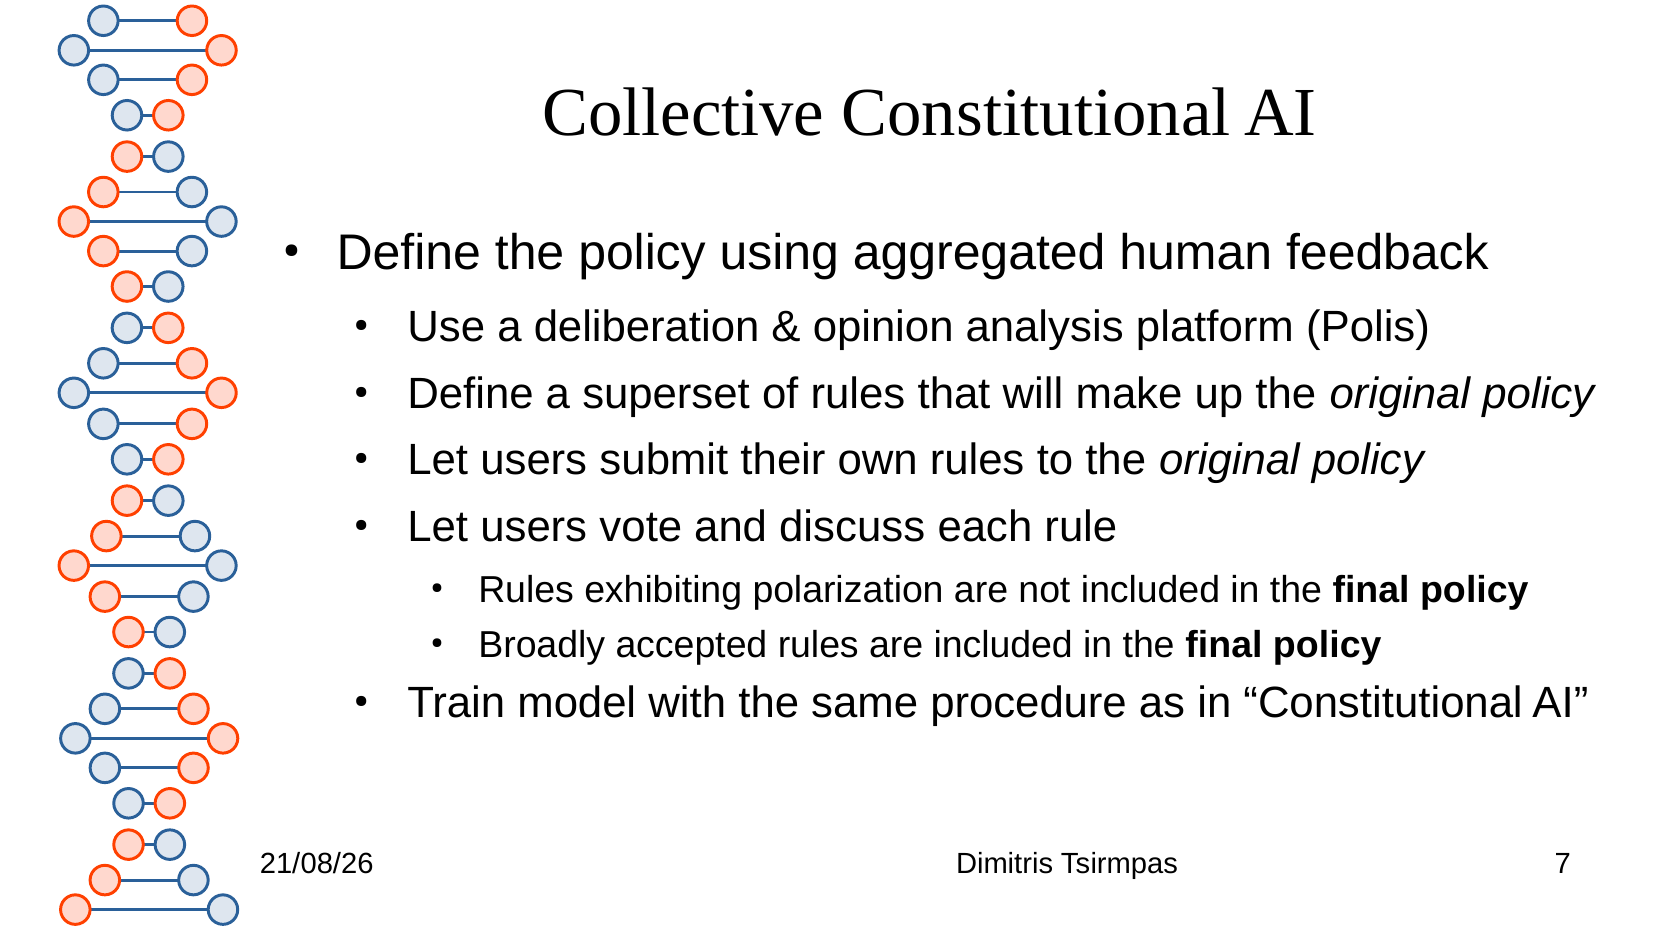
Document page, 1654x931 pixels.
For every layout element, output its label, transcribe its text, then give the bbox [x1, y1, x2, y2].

list Define the policy using aggregated human feedback Use a deliberation & opinion analysis platform (Polis) Define a superset of rules that will make up the original policy Let users submit their own rules to the original policy Let users vote and discuss each rule Rules exhibiting polarization are not included in the final policy Broadly accepted rules are included in the final policy Train model with the same procedure as in “Constitutional AI” [265, 224, 1595, 764]
title Collective Constitutional AI [265, 35, 1595, 189]
